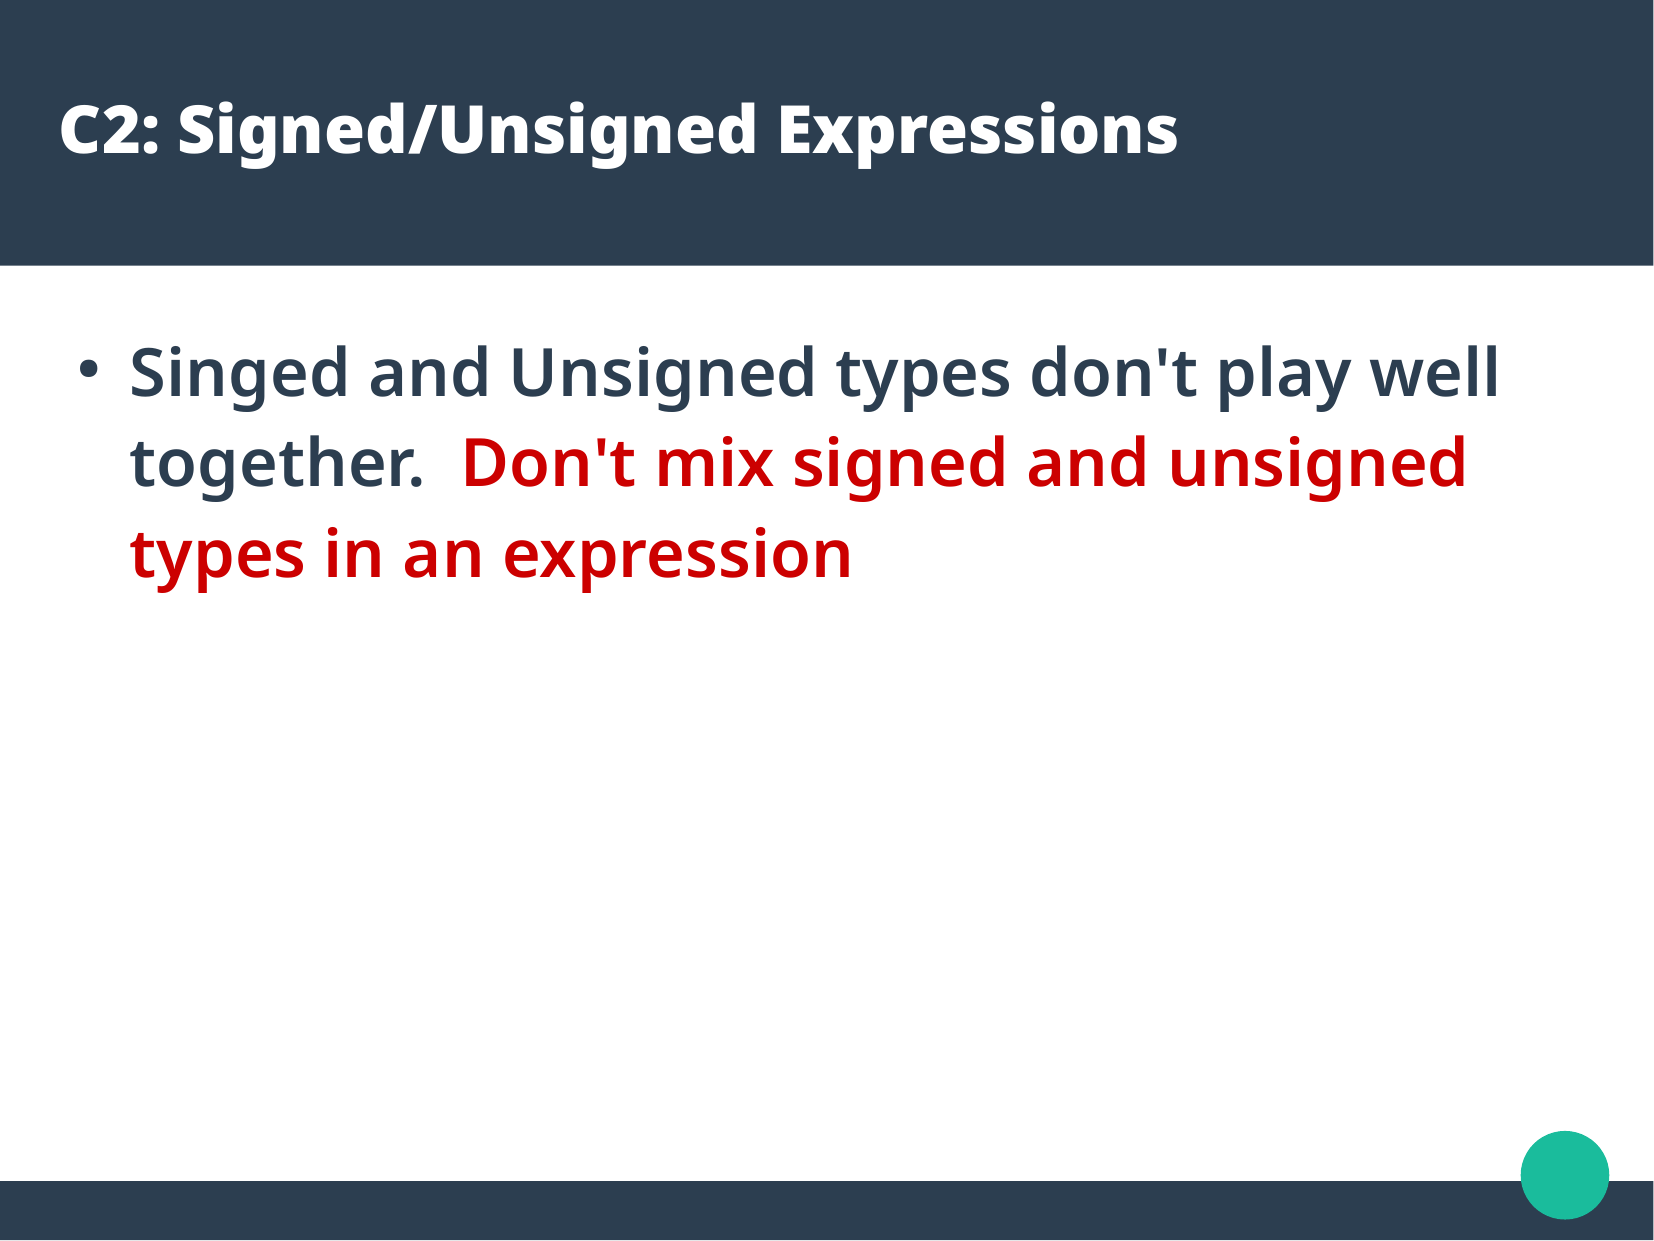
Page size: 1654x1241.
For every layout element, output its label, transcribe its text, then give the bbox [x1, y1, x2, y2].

list Singed and Unsigned types don't play well together. Don't mix signed and unsigned types in an expression [59, 324, 1595, 1152]
title C2: Signed/Unsigned Expressions [59, 49, 1595, 207]
